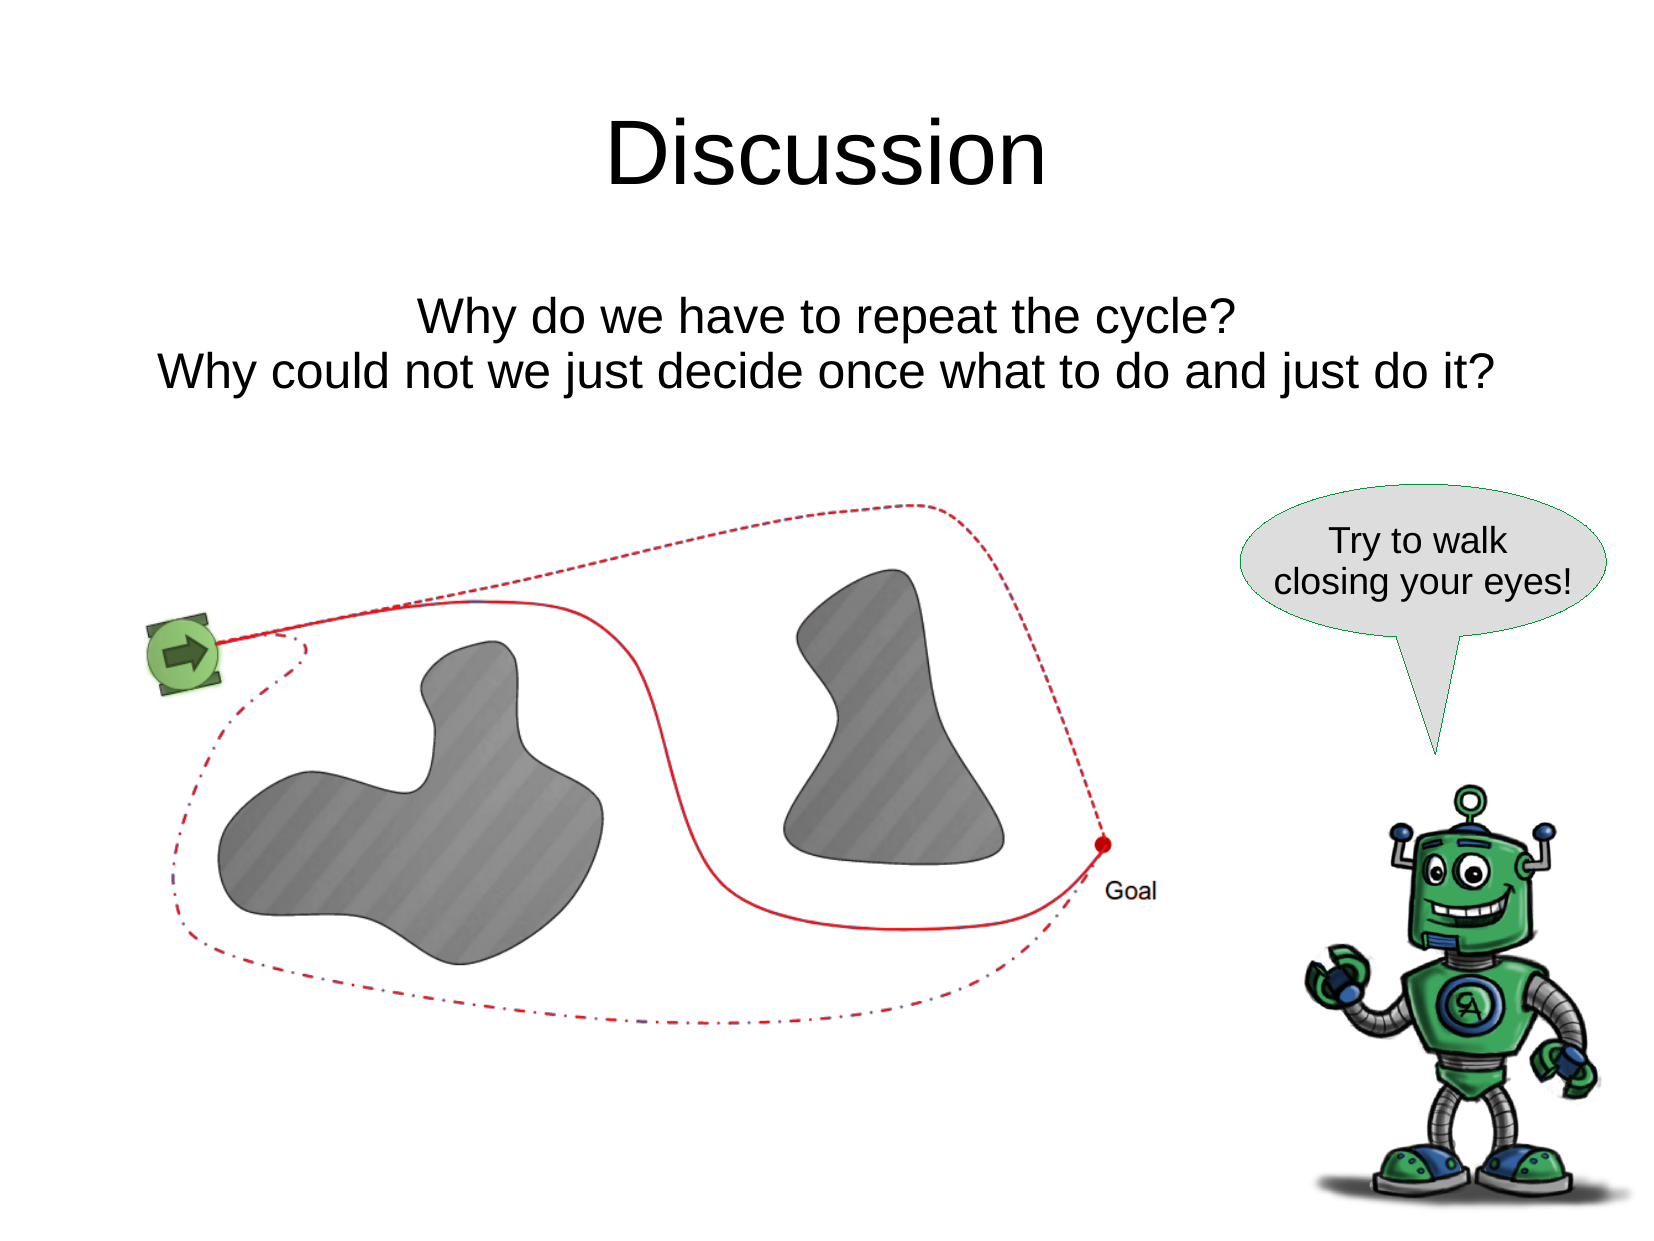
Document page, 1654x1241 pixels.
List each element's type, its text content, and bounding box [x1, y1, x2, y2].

text_box Why do we have to repeat the cycle? Why could not we just decide once what to do and just do it? [35, 280, 1619, 526]
picture [59, 487, 1195, 1052]
text_box Try to walk closing your eyes! [1240, 484, 1607, 755]
picture [1287, 757, 1654, 1226]
title Discussion [82, 49, 1571, 257]
